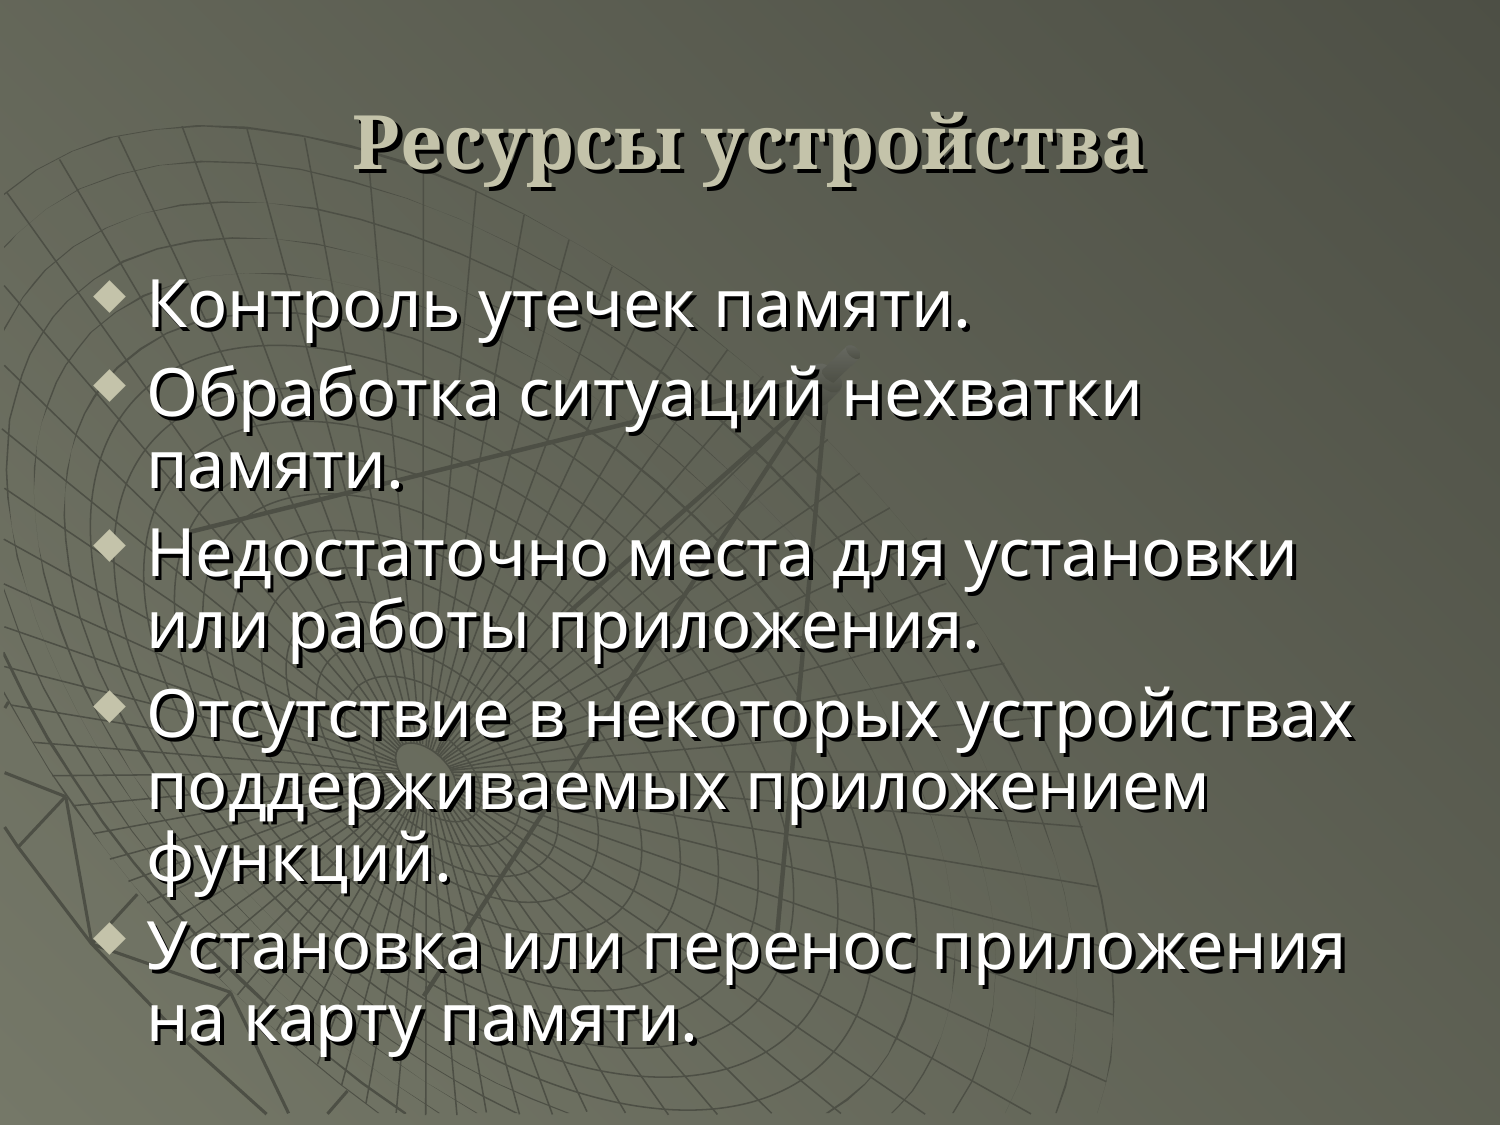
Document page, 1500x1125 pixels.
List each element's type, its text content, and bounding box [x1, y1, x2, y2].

title Ресурсы устройства [75, 45, 1426, 233]
list Контроль утечек памяти. Обработка ситуаций нехватки памяти. Недостаточно места для установки или работы приложения. Отсутствие в некоторых устройствах поддерживаемых приложением функций. Установка или перенос приложения на карту памяти. [75, 262, 1426, 1006]
